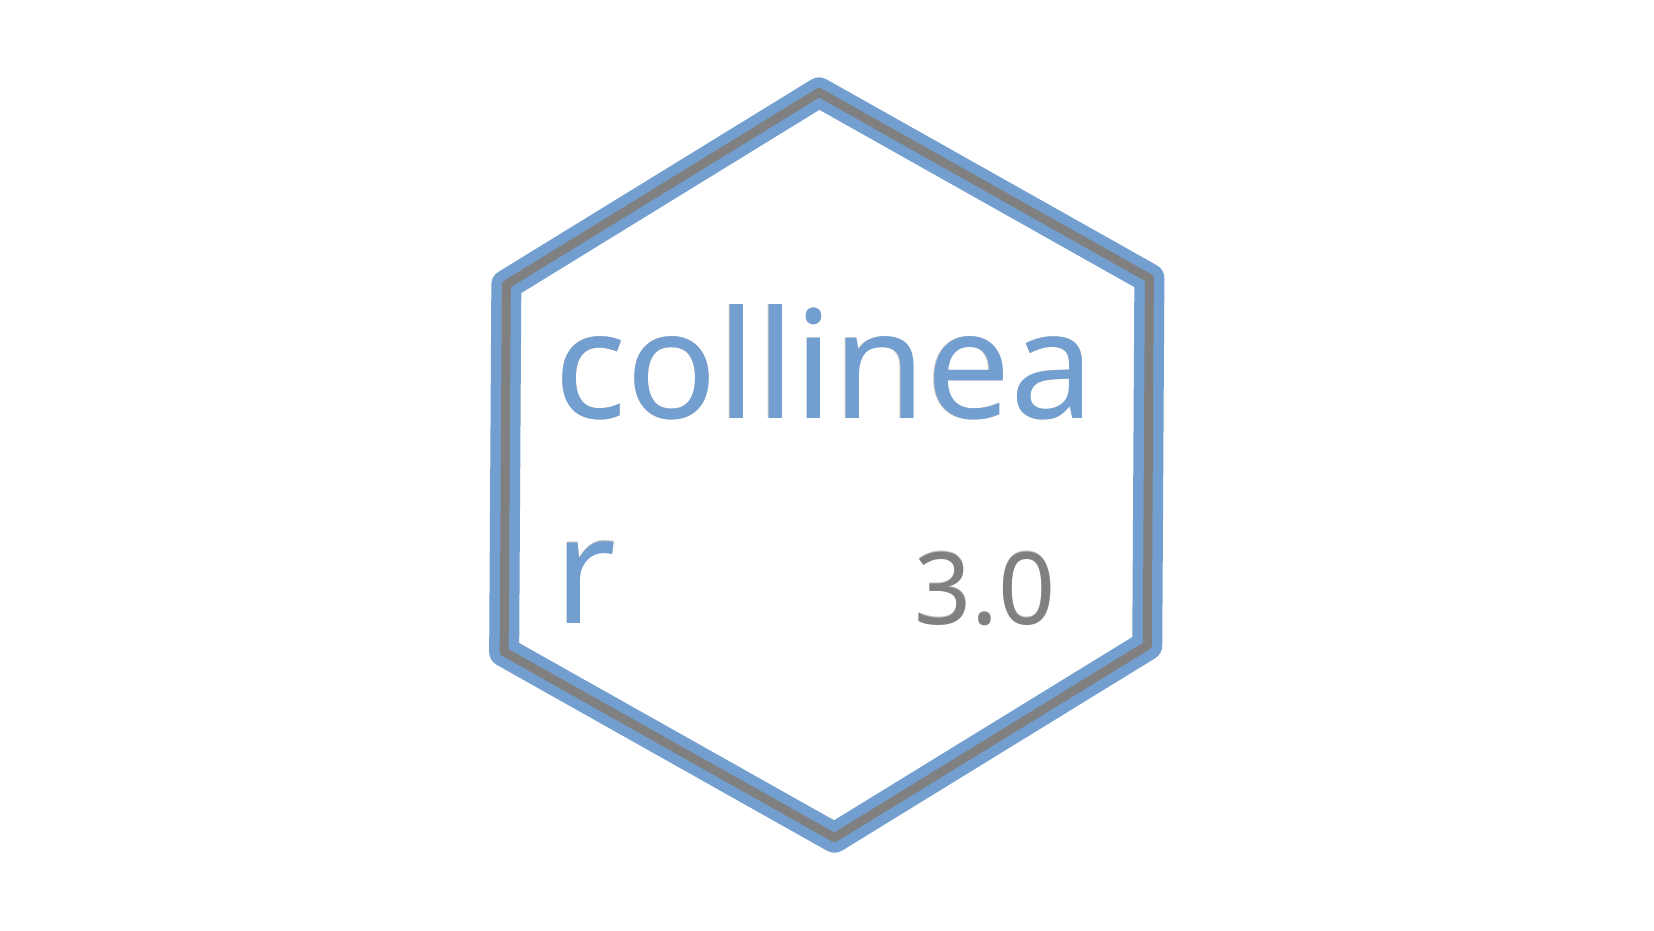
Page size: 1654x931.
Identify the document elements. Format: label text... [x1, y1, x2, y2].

text_box [1126, 271, 1144, 652]
text_box [572, 99, 1089, 251]
text_box [509, 270, 1097, 832]
text_box collinear [540, 251, 1126, 576]
text_box 3.0 [900, 510, 1126, 670]
